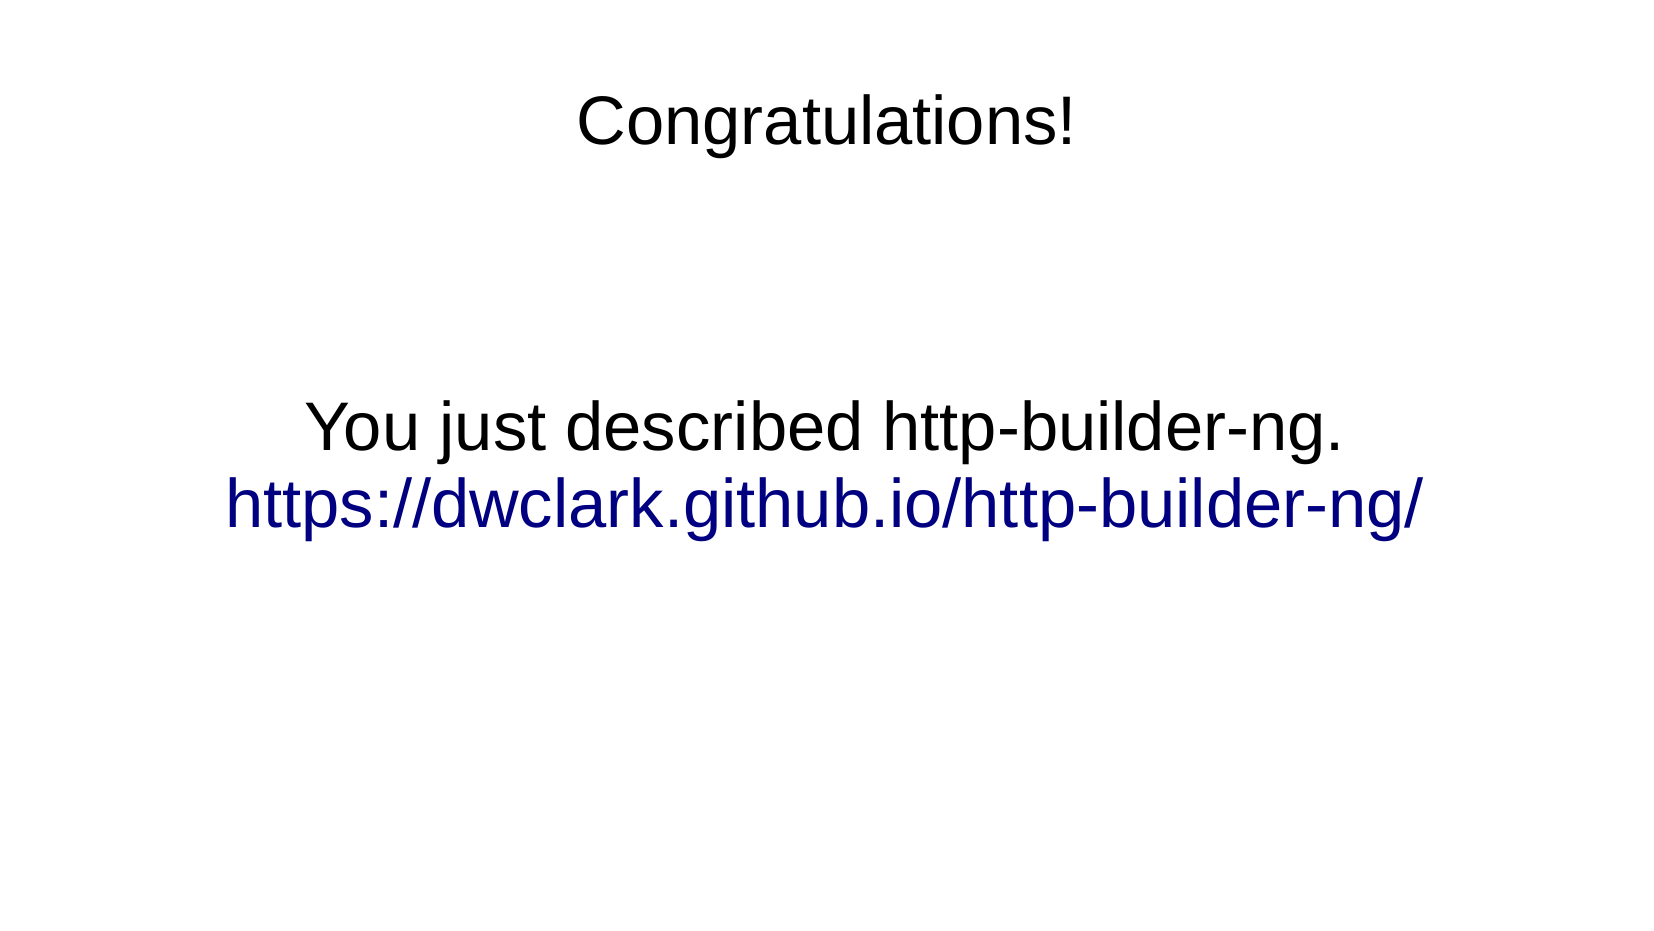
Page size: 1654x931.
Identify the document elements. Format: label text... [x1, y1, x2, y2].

title Congratulations! [82, 42, 1571, 199]
title You just described http-builder-ng. https://dwclark.github.io/http-builder-ng/ [15, 349, 1636, 581]
